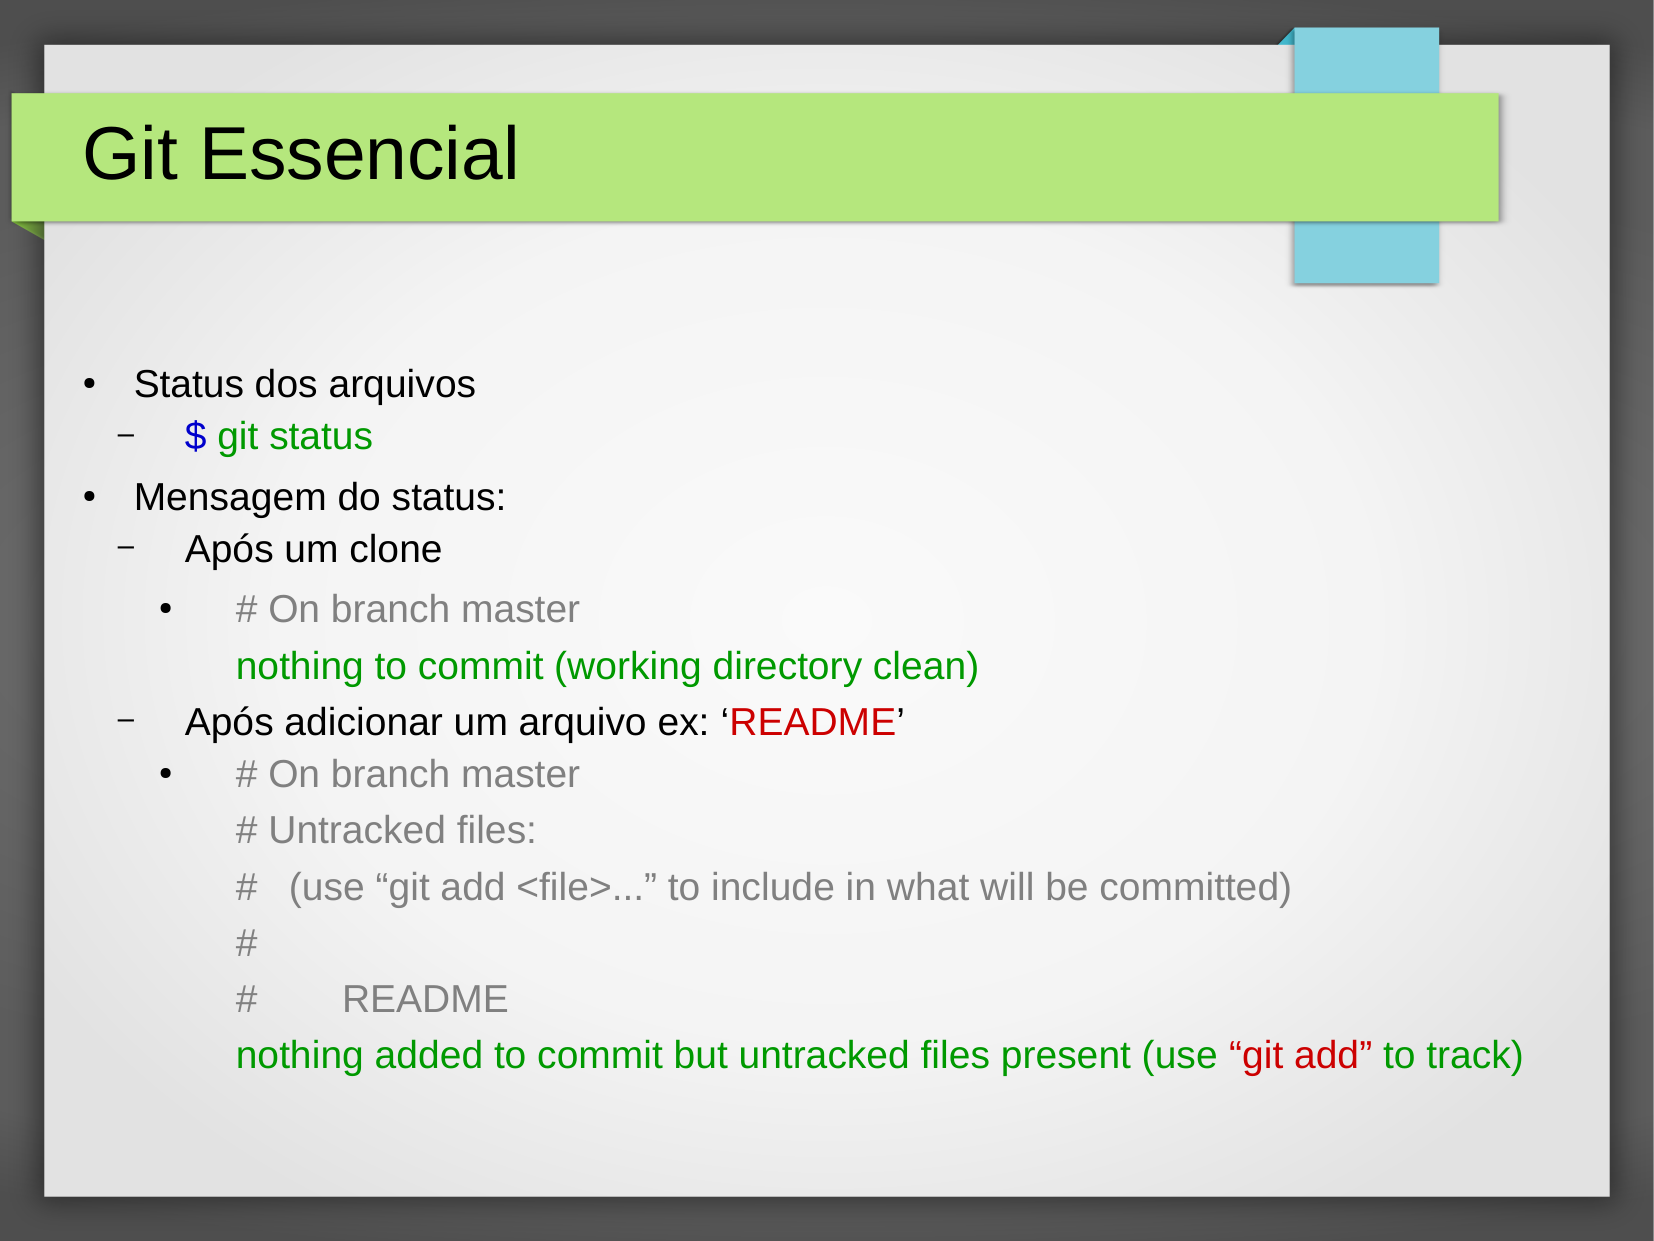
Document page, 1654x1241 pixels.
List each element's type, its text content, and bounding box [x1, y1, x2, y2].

picture [0, 0, 1654, 1241]
title Git Essencial [82, 94, 1264, 213]
list Status dos arquivos $ git status Mensagem do status: Após um clone # On branch master nothing to commit (working directory clean) Após adicionar um arquivo ex: ‘README’ # On branch master # Untracked files: # (use “git add <file>...” to include in what will be committed) # # README nothing added to commit but untracked files present (use “git add” to track) [82, 360, 1571, 1080]
